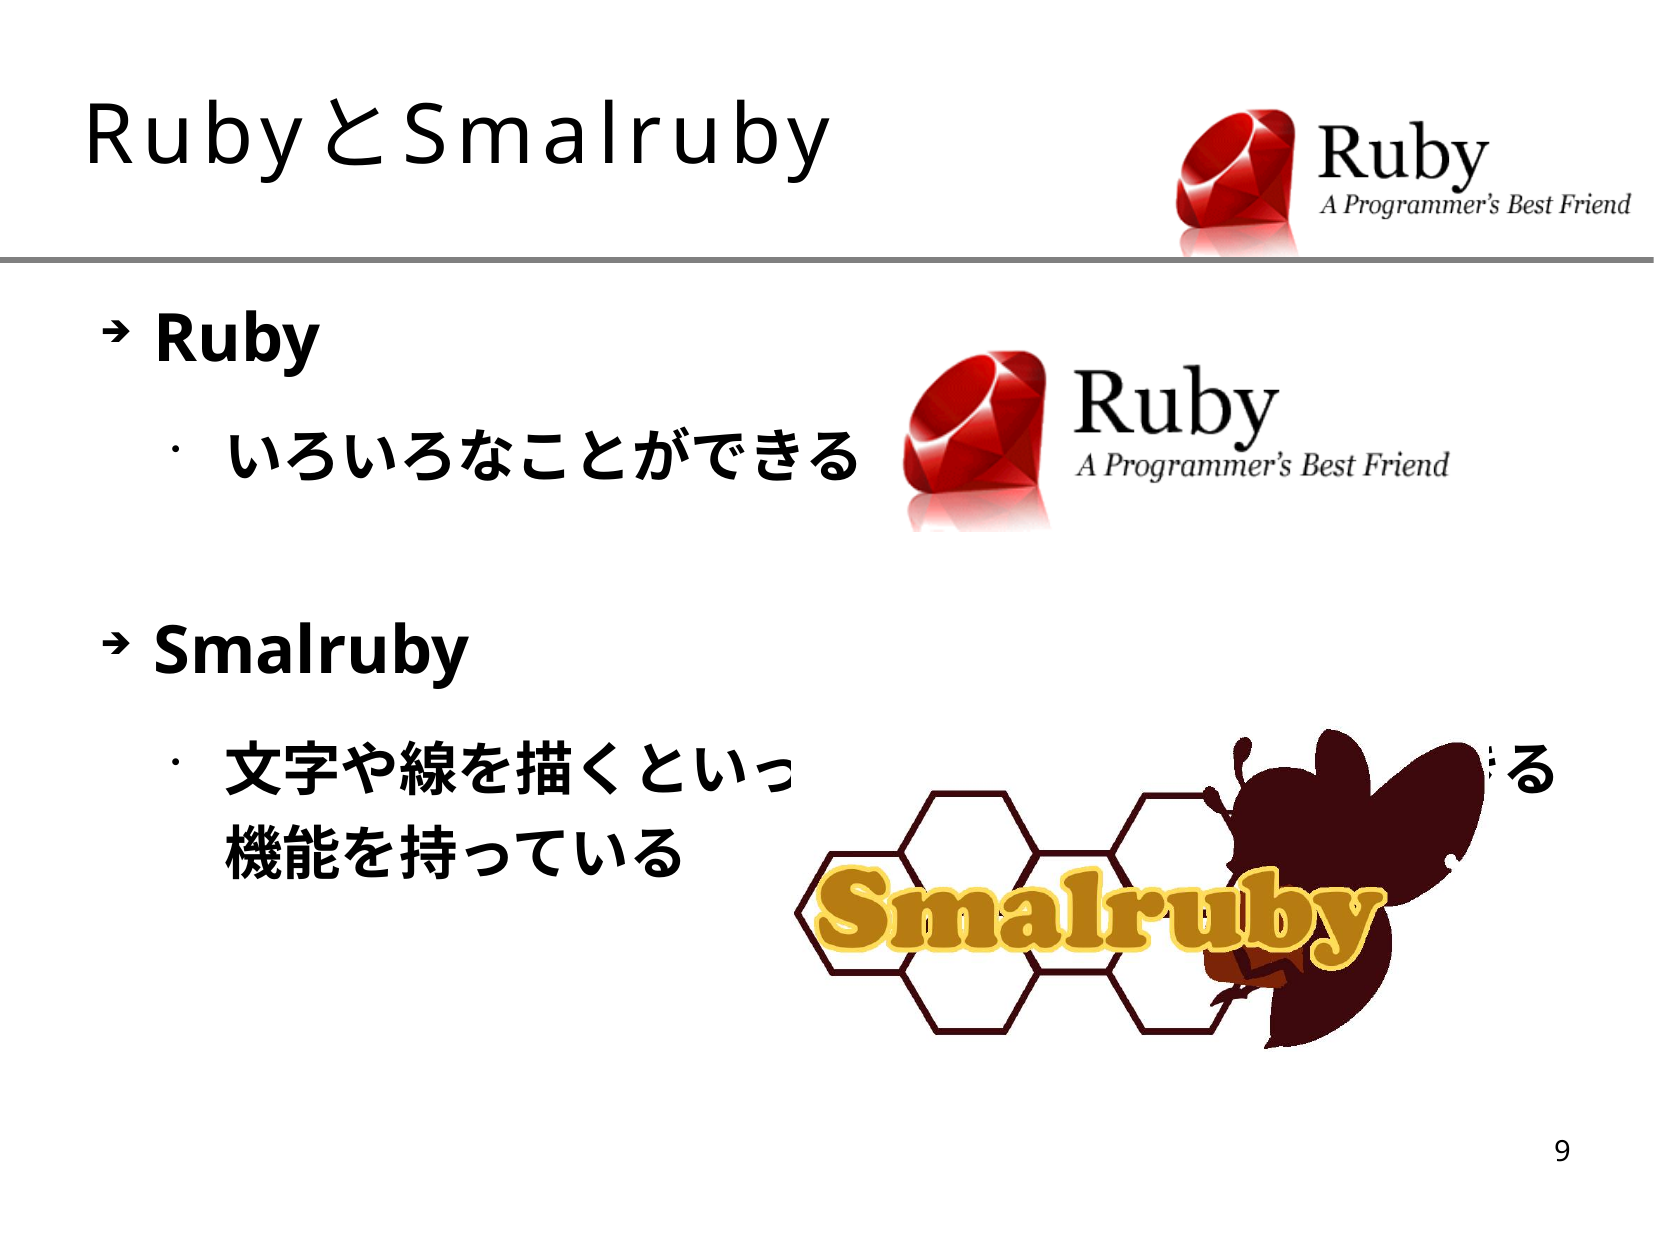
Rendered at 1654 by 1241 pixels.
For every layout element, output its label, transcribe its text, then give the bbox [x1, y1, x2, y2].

picture [1160, 82, 1654, 257]
picture [791, 726, 1489, 1052]
picture [884, 318, 1477, 532]
list Ruby いろいろなことができる Smalruby 文字や線を描くといったゲームを作ることができる機能を持っている [82, 290, 1571, 1109]
title RubyとSmalruby [82, 49, 1152, 207]
